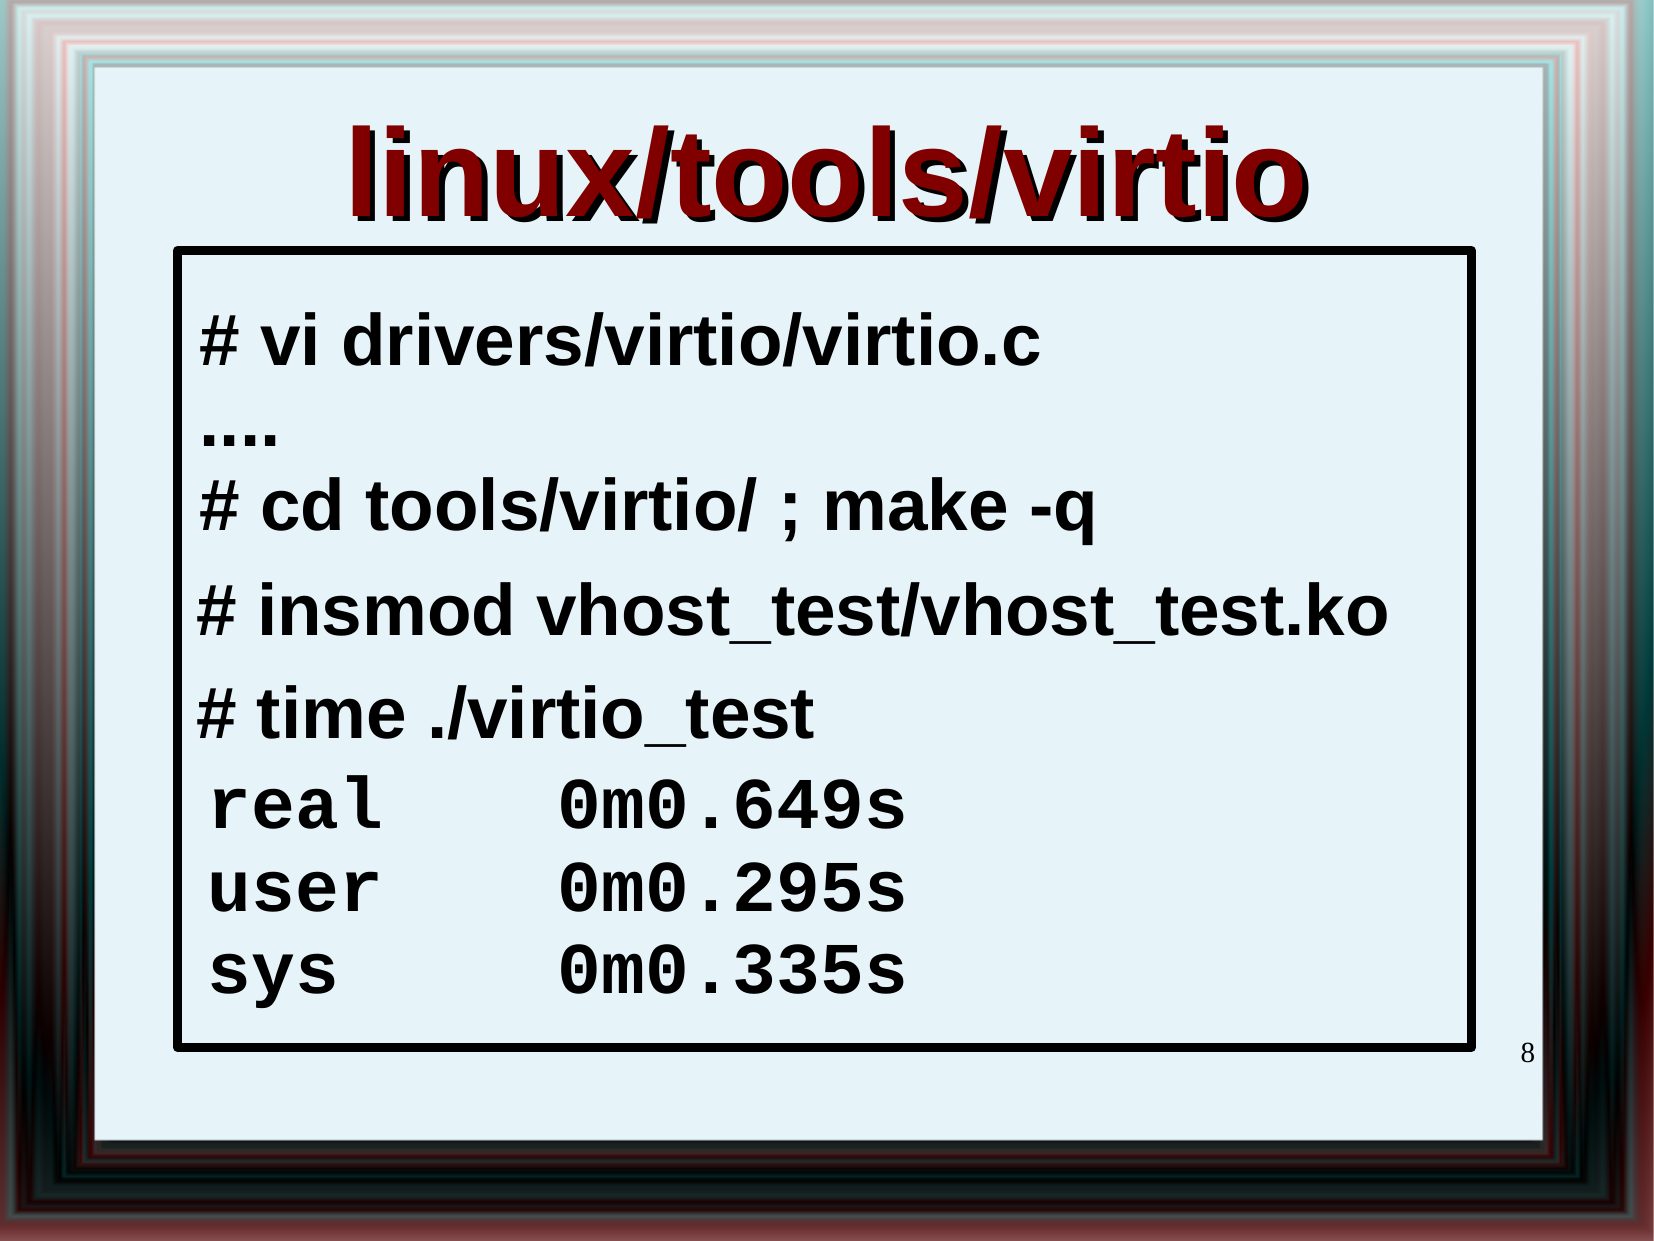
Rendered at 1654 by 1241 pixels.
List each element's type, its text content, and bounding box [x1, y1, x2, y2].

text_box # vi drivers/virtio/virtio.c .... [185, 291, 1283, 470]
picture [0, 0, 1654, 1241]
text_box real 0m0.649s user 0m0.295s sys 0m0.335s [193, 760, 1421, 1024]
title linux/tools/virtio [118, 88, 1536, 257]
text_box # time ./virtio_test [181, 664, 1409, 762]
text_box # cd tools/virtio/ ; make -q [185, 470, 1283, 554]
text_box # insmod vhost_test/vhost_test.ko [181, 561, 1410, 743]
